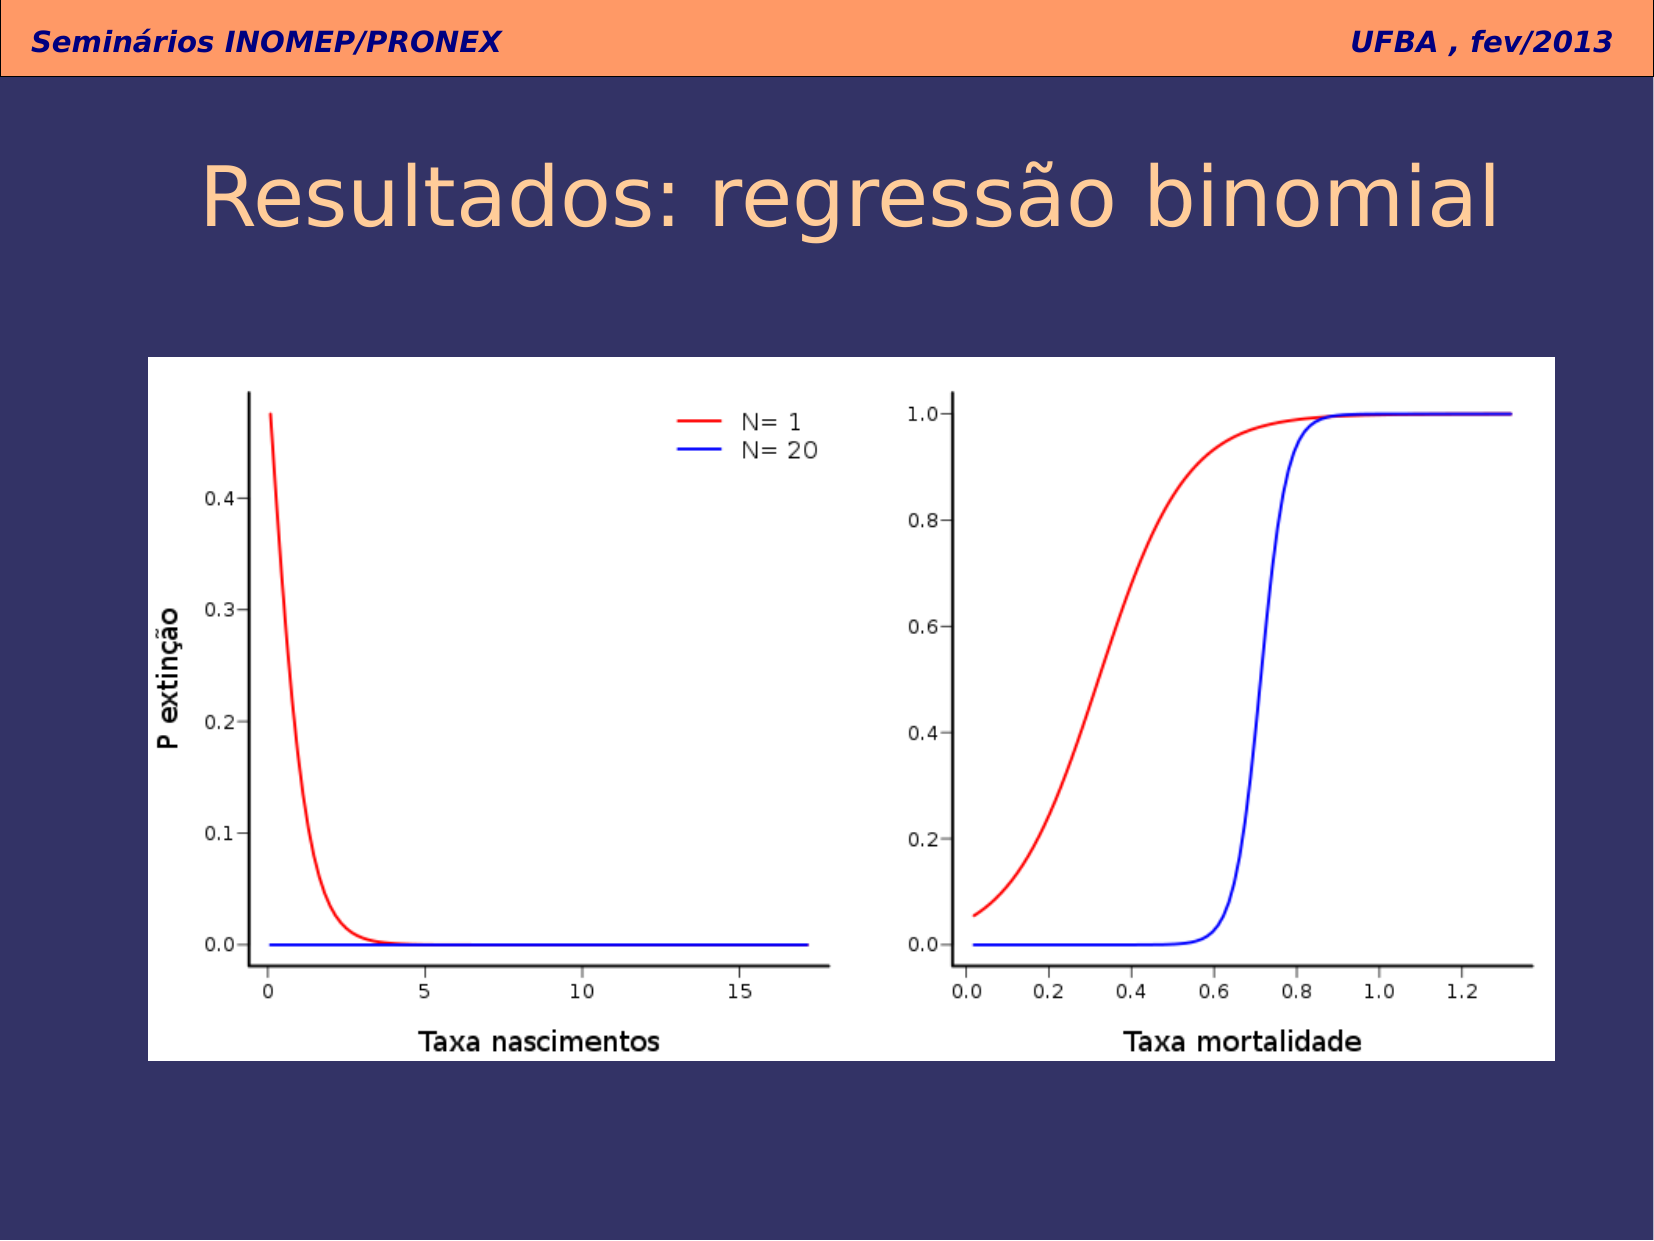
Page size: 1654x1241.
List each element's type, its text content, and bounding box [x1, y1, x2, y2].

picture [148, 357, 1555, 1061]
title Resultados: regressão binomial [68, 123, 1634, 271]
